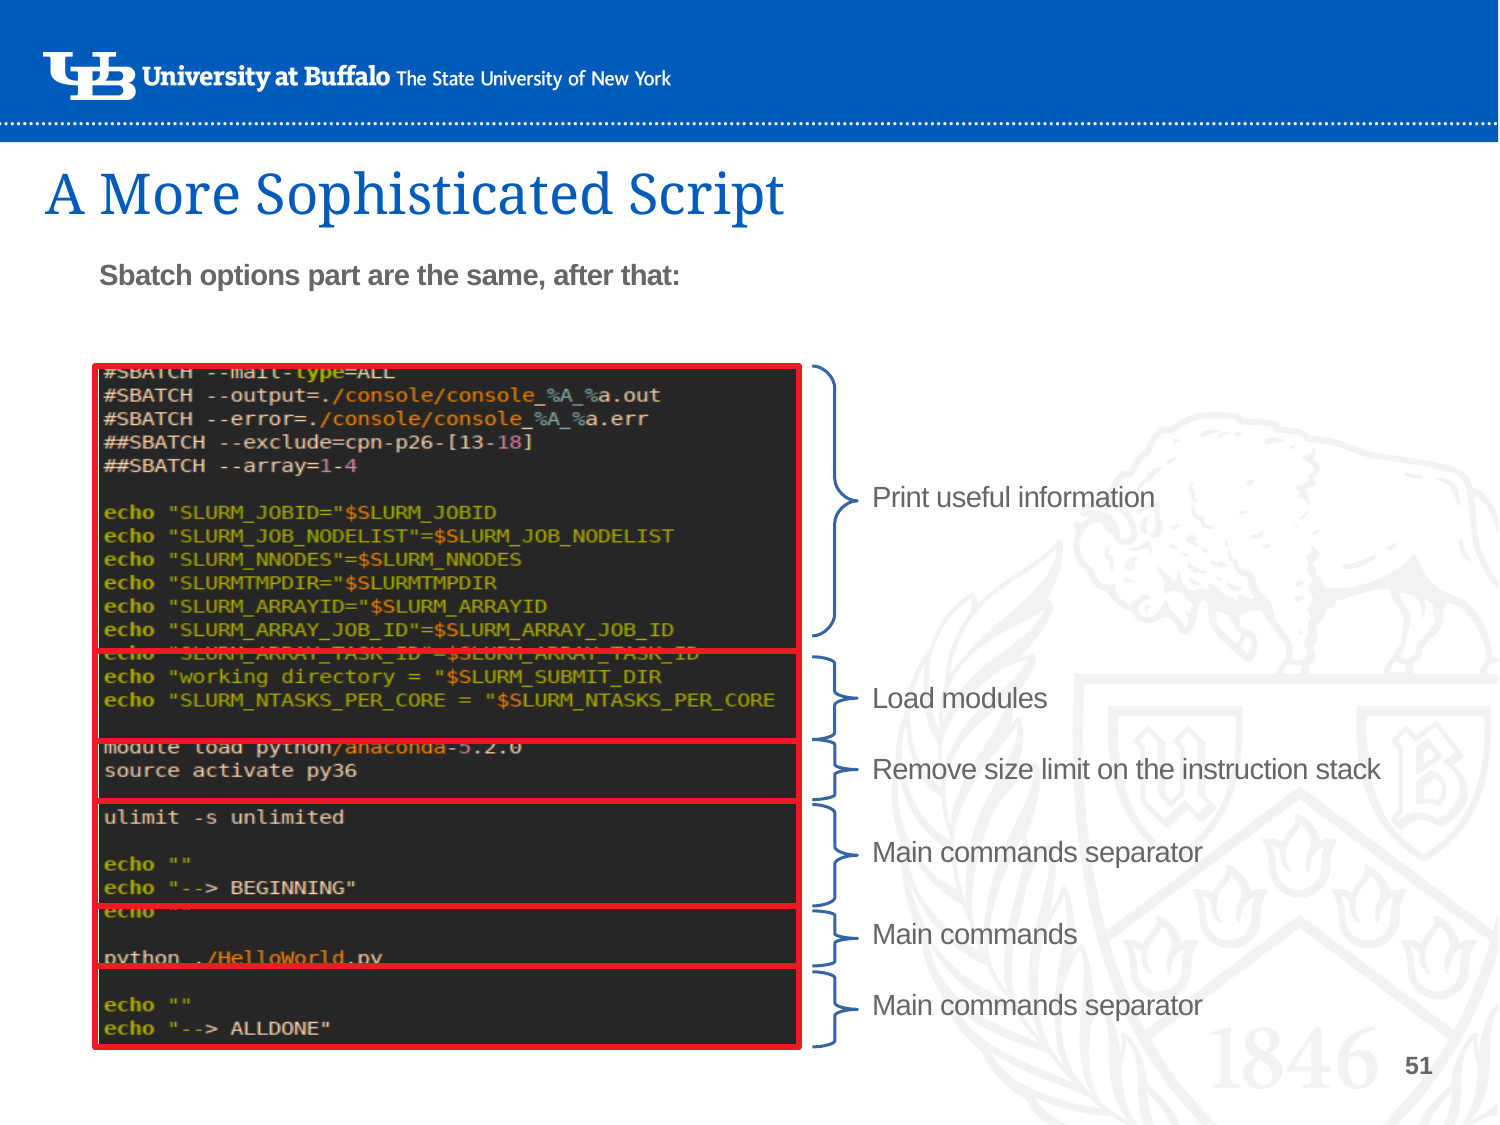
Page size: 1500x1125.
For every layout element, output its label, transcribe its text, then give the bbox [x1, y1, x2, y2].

text_box Main commands separator [857, 828, 1221, 876]
picture [0, 0, 1499, 1125]
text_box [95, 365, 799, 1048]
text_box Sbatch options part are the same, after that: [84, 251, 794, 300]
text_box Remove size limit on the instruction stack [857, 745, 1401, 794]
text_box Main commands separator [857, 981, 1221, 1030]
text_box Main commands [857, 910, 1101, 959]
title A More Sophisticated Script [30, 153, 1387, 233]
text_box Load modules [857, 674, 1188, 725]
text_box Print useful information [857, 473, 1188, 524]
